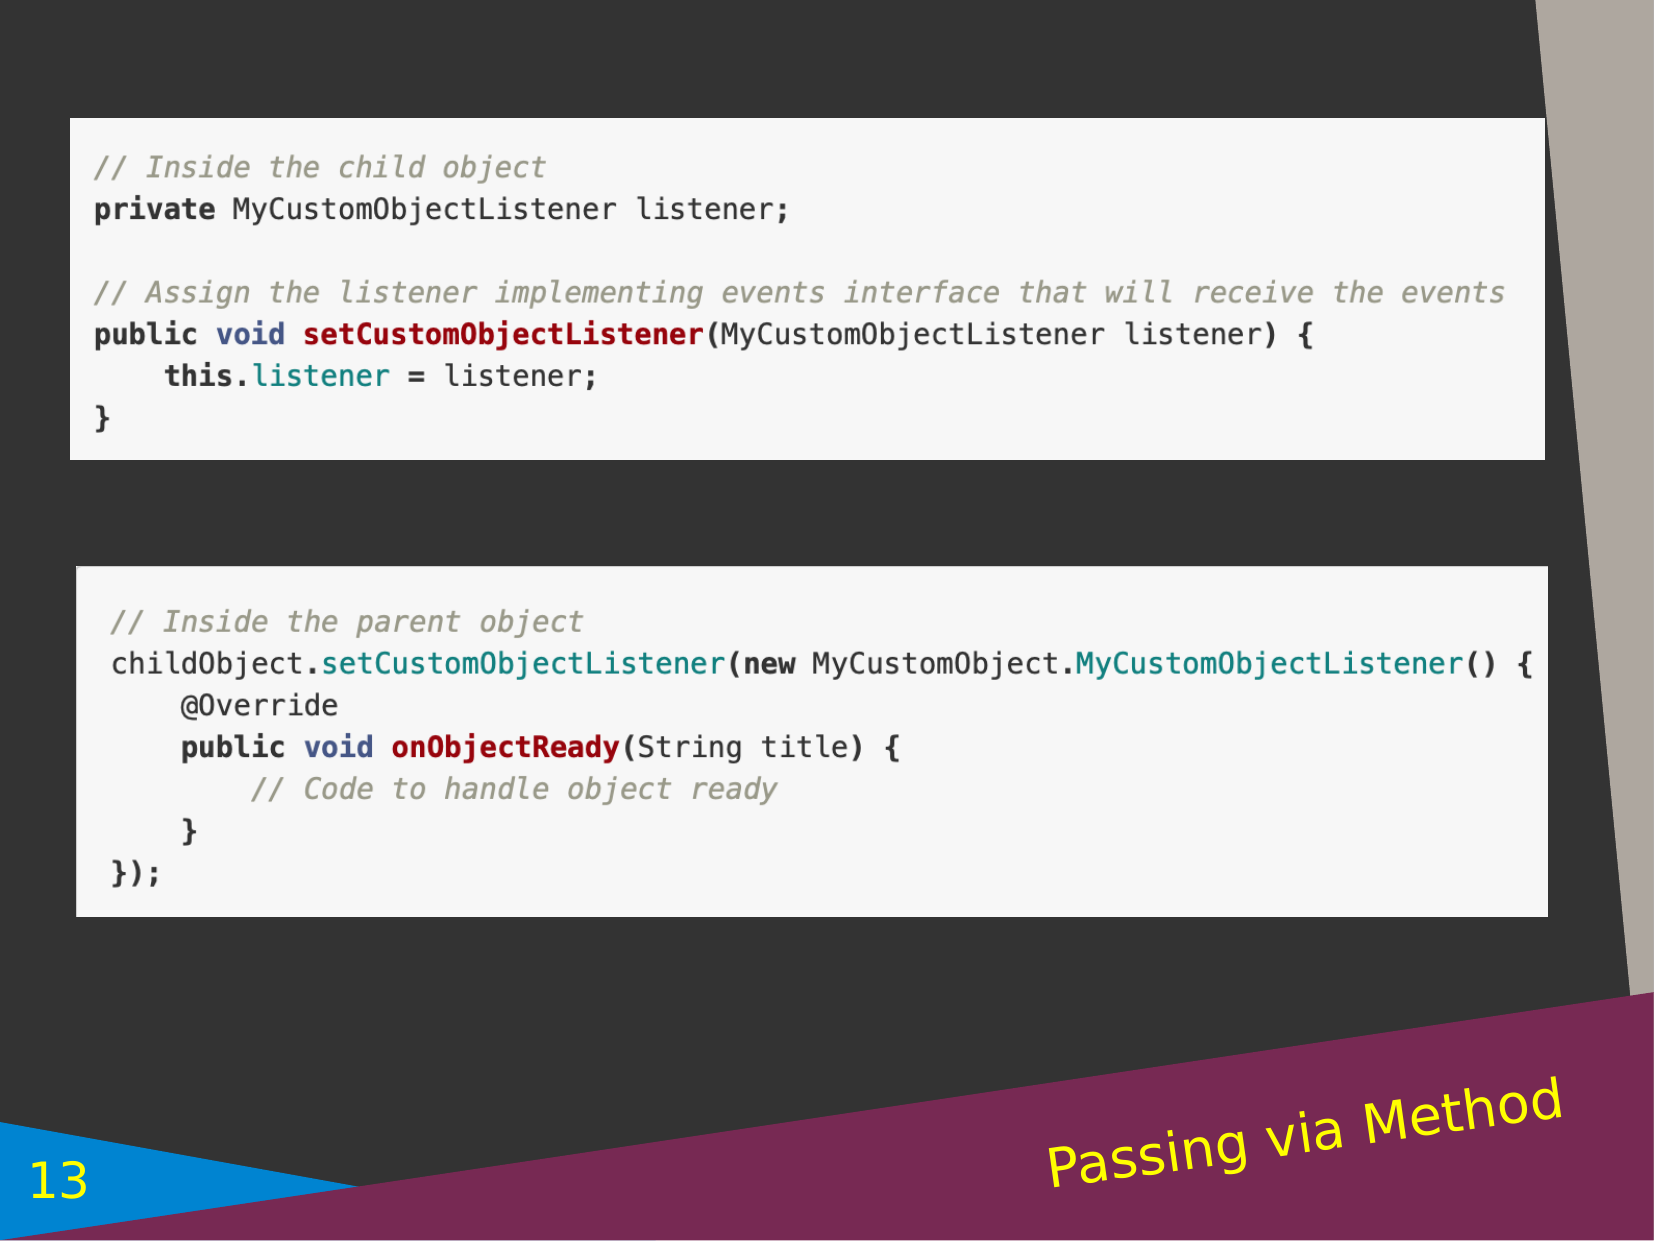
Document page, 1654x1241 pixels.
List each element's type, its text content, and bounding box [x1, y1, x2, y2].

picture [70, 118, 1545, 460]
title Passing via Method [956, 995, 1654, 1241]
picture [76, 566, 1548, 917]
